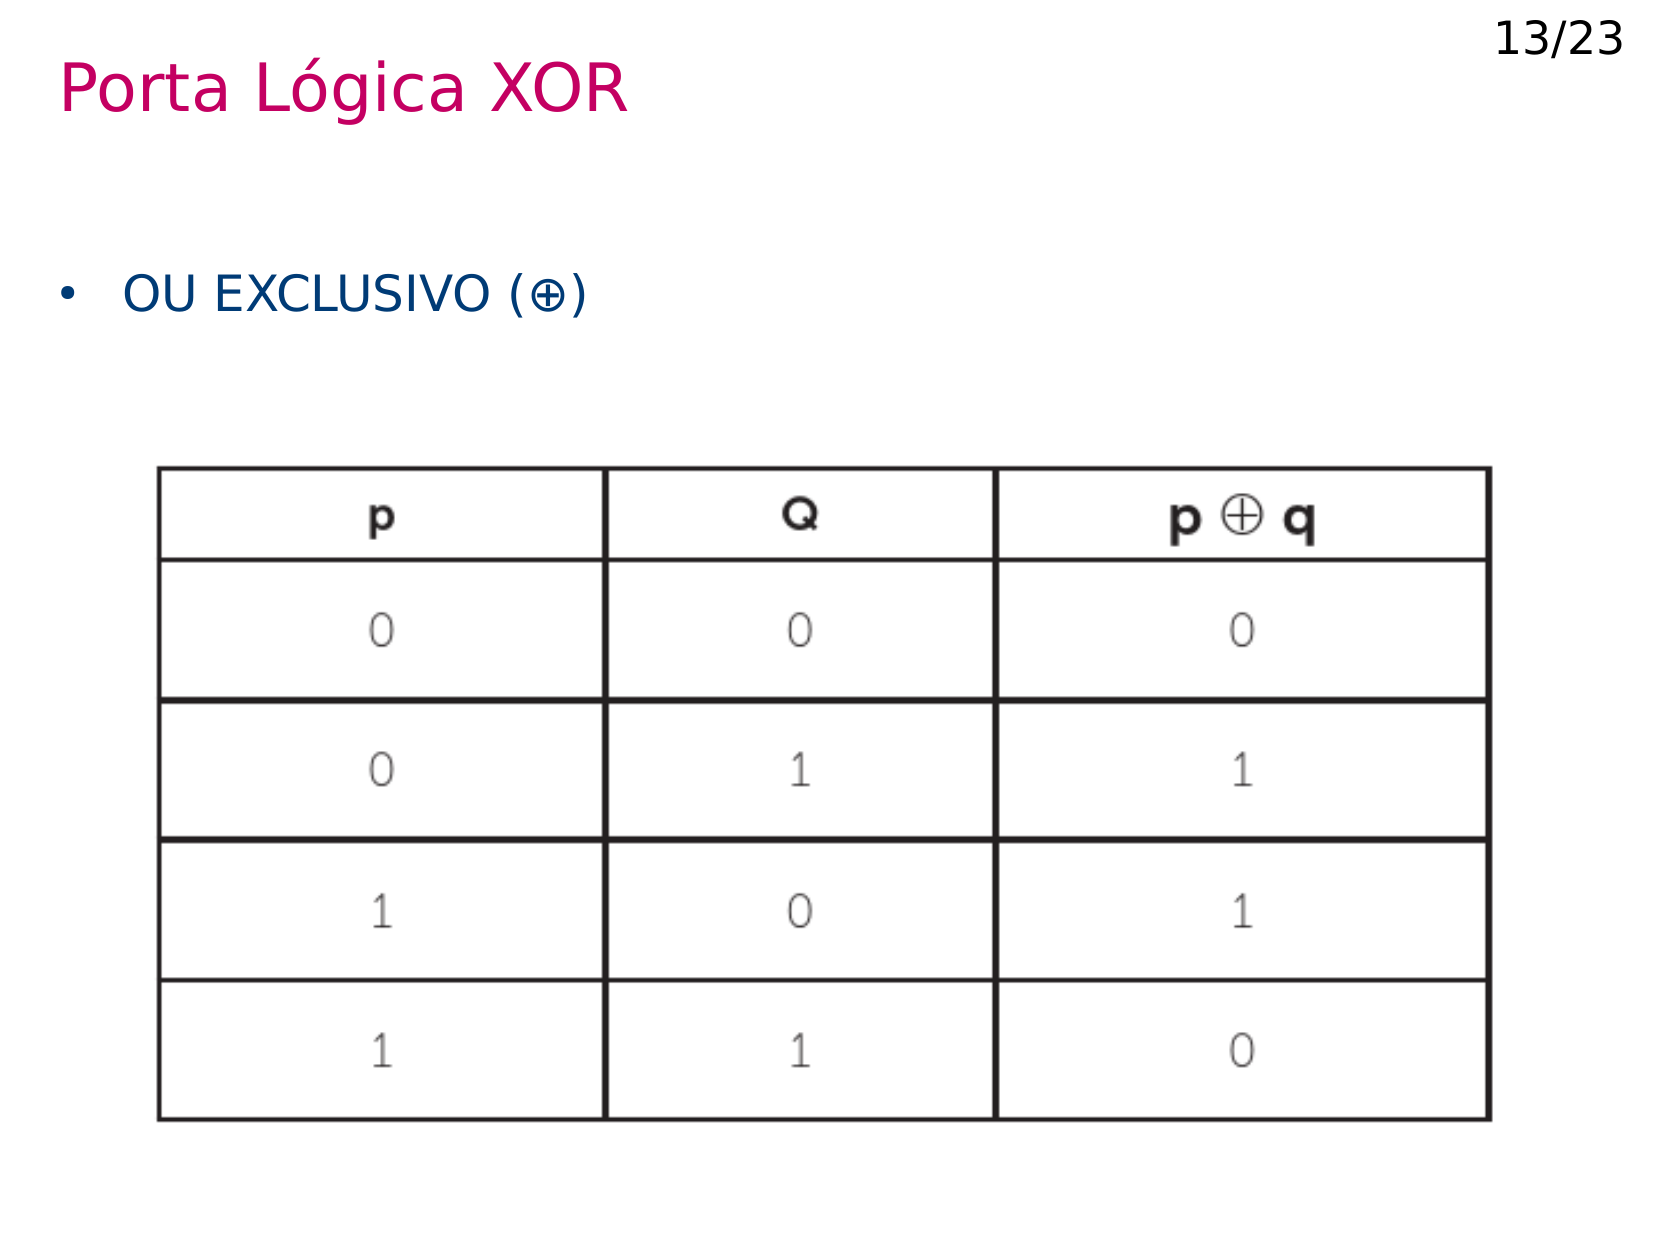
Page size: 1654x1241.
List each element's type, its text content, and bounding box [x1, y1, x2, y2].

title Porta Lógica XOR [59, 29, 1625, 148]
picture [153, 460, 1502, 1127]
list OU EXCLUSIVO (⊕) [59, 236, 1625, 1211]
